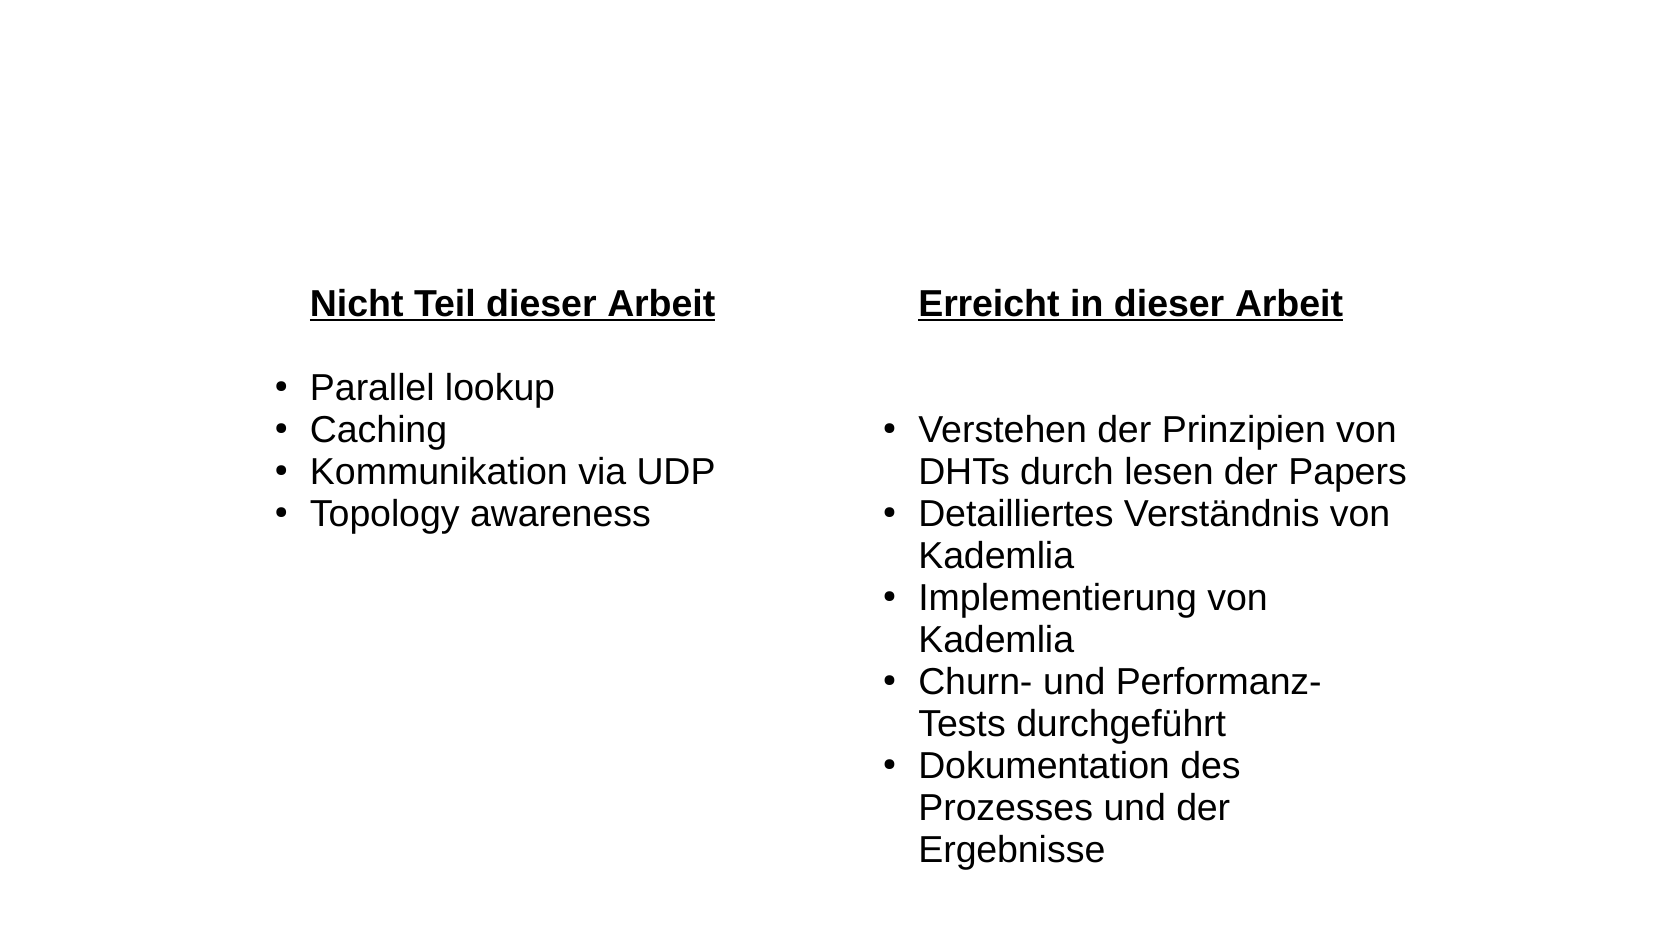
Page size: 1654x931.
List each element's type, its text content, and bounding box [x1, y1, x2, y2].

text_box Nicht Teil dieser Arbeit Parallel lookup Caching Kommunikation via UDP Topology awareness [259, 275, 815, 626]
text_box Erreicht in dieser Arbeit Verstehen der Prinzipien von DHTs durch lesen der Papers Detailliertes Verständnis von Kademlia Implementierung von Kademlia Churn- und Performanz-Tests durchgeführt Dokumentation des Prozesses und der Ergebnisse [868, 275, 1424, 920]
